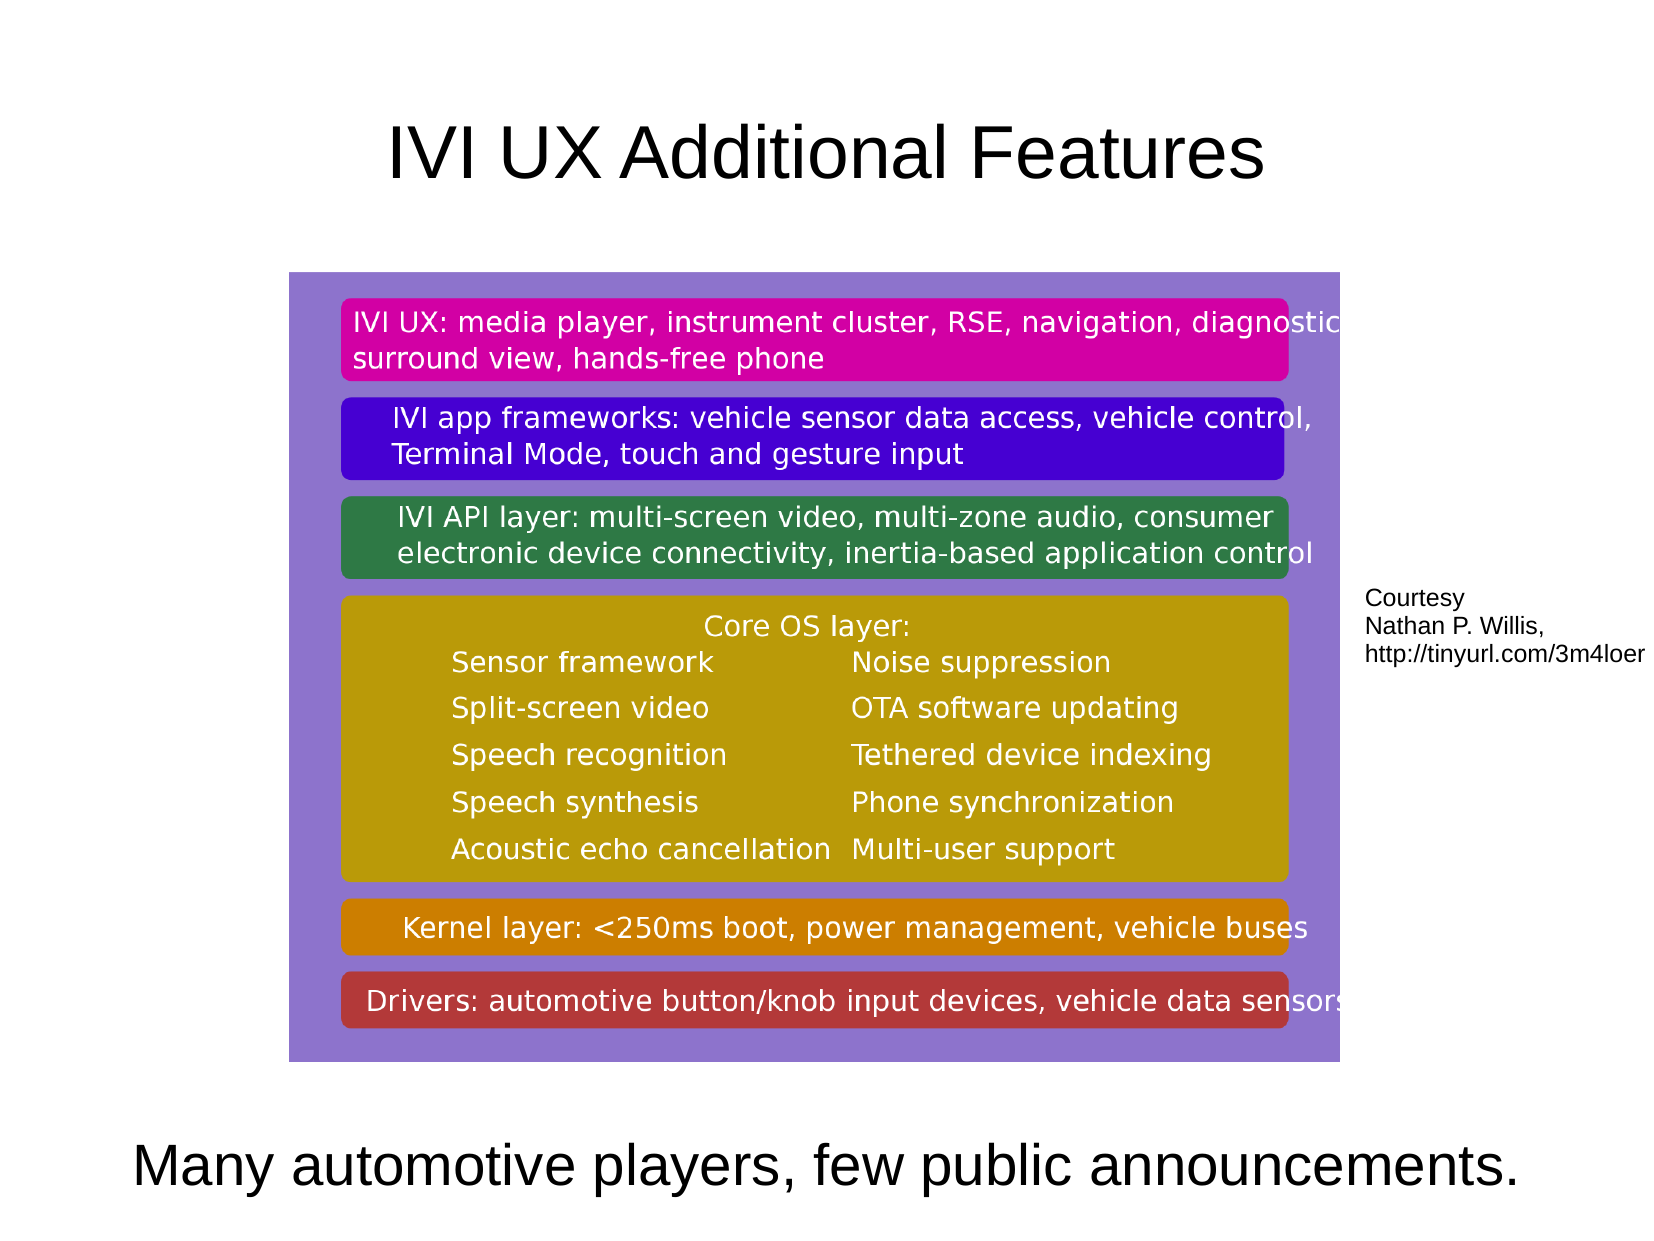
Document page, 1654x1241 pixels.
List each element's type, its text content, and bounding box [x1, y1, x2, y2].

text_box Many automotive players, few public announcements. [117, 1125, 1538, 1205]
picture [289, 272, 1340, 1062]
text_box Courtesy Nathan P. Willis, http://tinyurl.com/3m4loer [1350, 576, 1654, 676]
title IVI UX Additional Features [82, 49, 1571, 257]
